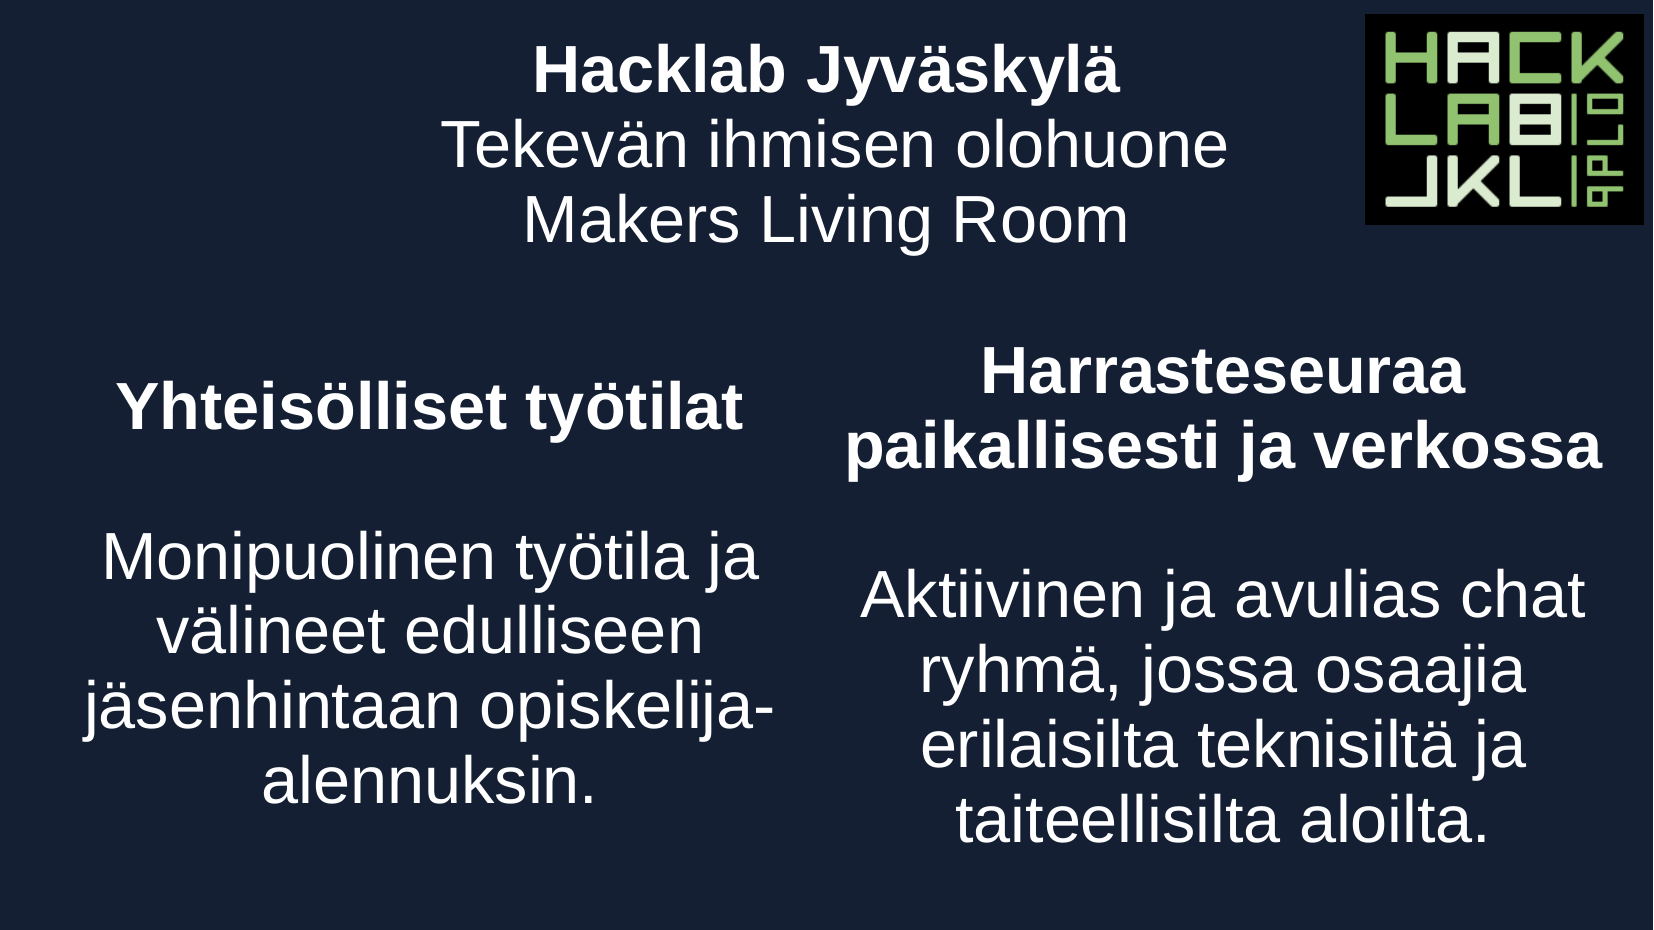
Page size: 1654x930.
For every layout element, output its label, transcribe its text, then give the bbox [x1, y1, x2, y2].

subtitle Harrasteseuraa paikallisesti ja verkossa Aktiivinen ja avulias chat ryhmä, jossa osaajia erilaisilta teknisiltä ja taiteellisilta aloilta. [825, 297, 1622, 892]
title Hacklab Jyväskylä Tekevän ihmisen olohuone Makers Living Room [82, 32, 1571, 257]
text_box Yhteisölliset työtilat Monipuolinen työtila ja välineet edulliseen jäsenhintaan opiskelija-alennuksin. [35, 296, 826, 891]
picture [1365, 14, 1644, 226]
